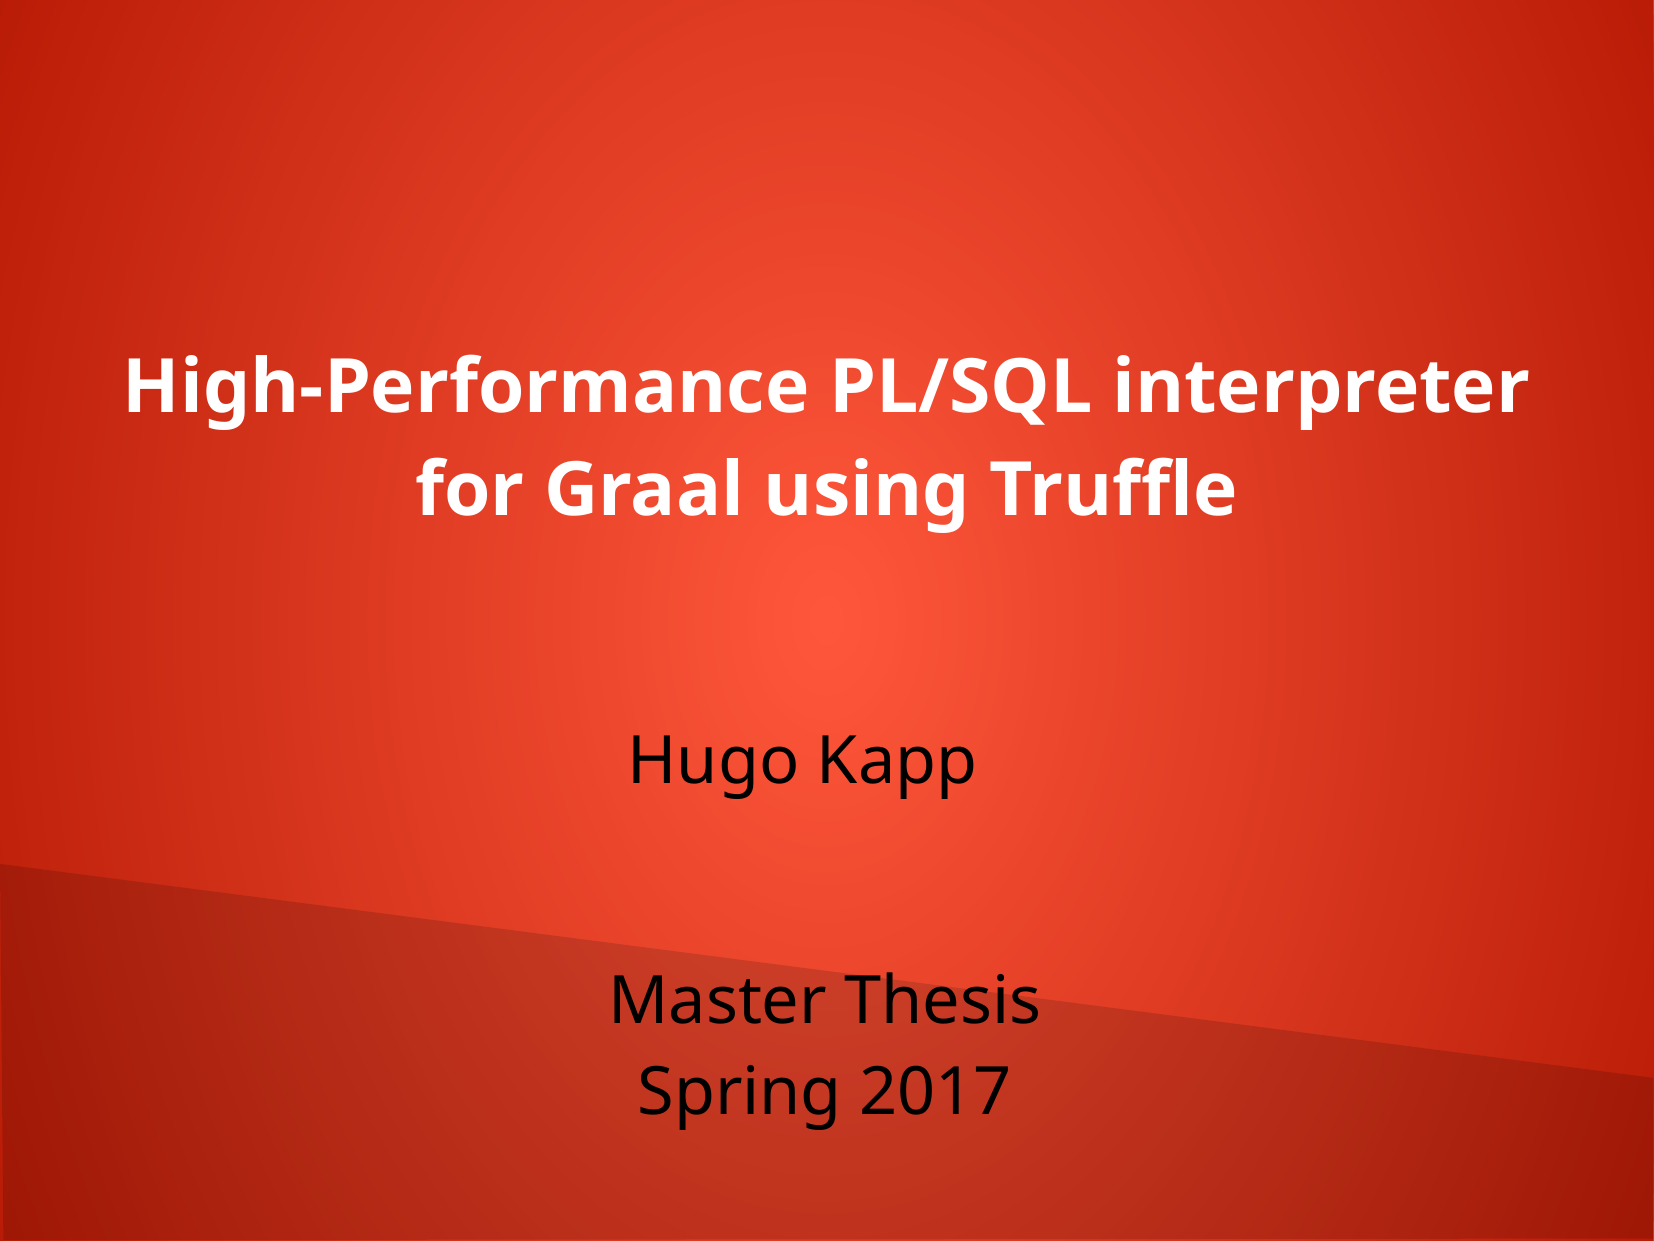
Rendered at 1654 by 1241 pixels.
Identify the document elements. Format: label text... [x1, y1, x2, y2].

text_box Hugo Kapp [435, 705, 1171, 811]
subtitle High-Performance PL/SQL interpreter for Graal using Truffle [82, 225, 1571, 646]
text_box Master Thesis Spring 2017 [420, 945, 1231, 1142]
